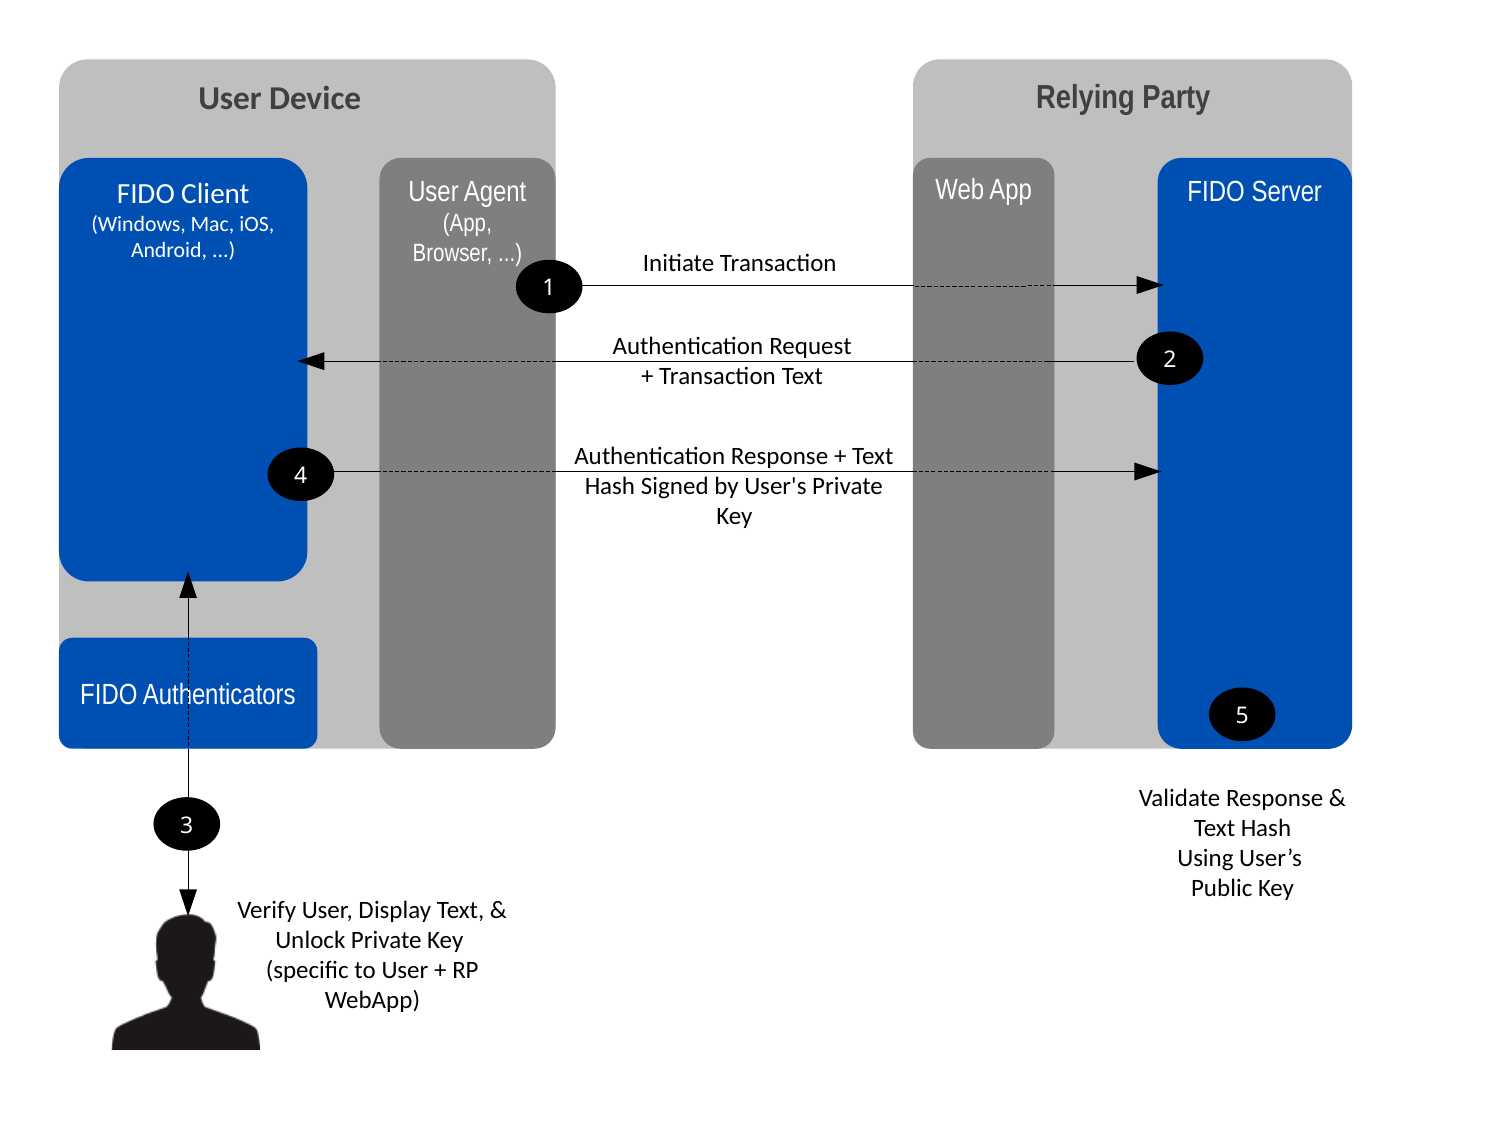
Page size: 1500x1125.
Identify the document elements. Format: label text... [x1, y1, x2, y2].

text_box Authentication Request + Transaction Text [551, 321, 914, 399]
text_box 3 [155, 799, 219, 849]
text_box 1 [517, 261, 576, 312]
text_box Validate Response & Text Hash Using User’s Public Key [1120, 734, 1366, 949]
picture [111, 914, 261, 1051]
text_box User Device [183, 61, 451, 132]
text_box [59, 59, 556, 361]
text_box FIDO Client (Windows, Mac, iOS, Android, ...) [58, 157, 308, 582]
text_box Verify User, Display Text, & Unlock Private Key (specific to User + RP WebApp) [212, 869, 533, 1038]
text_box [189, 472, 395, 749]
text_box [1055, 286, 1157, 471]
text_box Initiate Transaction [559, 223, 921, 300]
text_box Relying Party [1021, 60, 1276, 131]
text_box 2 [1138, 333, 1202, 383]
text_box [1043, 472, 1159, 749]
text_box Authentication Response + Text Hash Signed by User's Private Key [555, 419, 913, 550]
text_box User Agent (App, Browser, ...) [379, 157, 556, 749]
text_box [59, 560, 188, 646]
text_box [913, 59, 1353, 285]
text_box FIDO Authenticators [58, 637, 318, 749]
text_box FIDO Server [1157, 157, 1353, 734]
text_box [308, 362, 379, 471]
text_box 5 [1211, 689, 1274, 740]
text_box Web App [912, 157, 1055, 749]
text_box 4 [269, 449, 333, 499]
